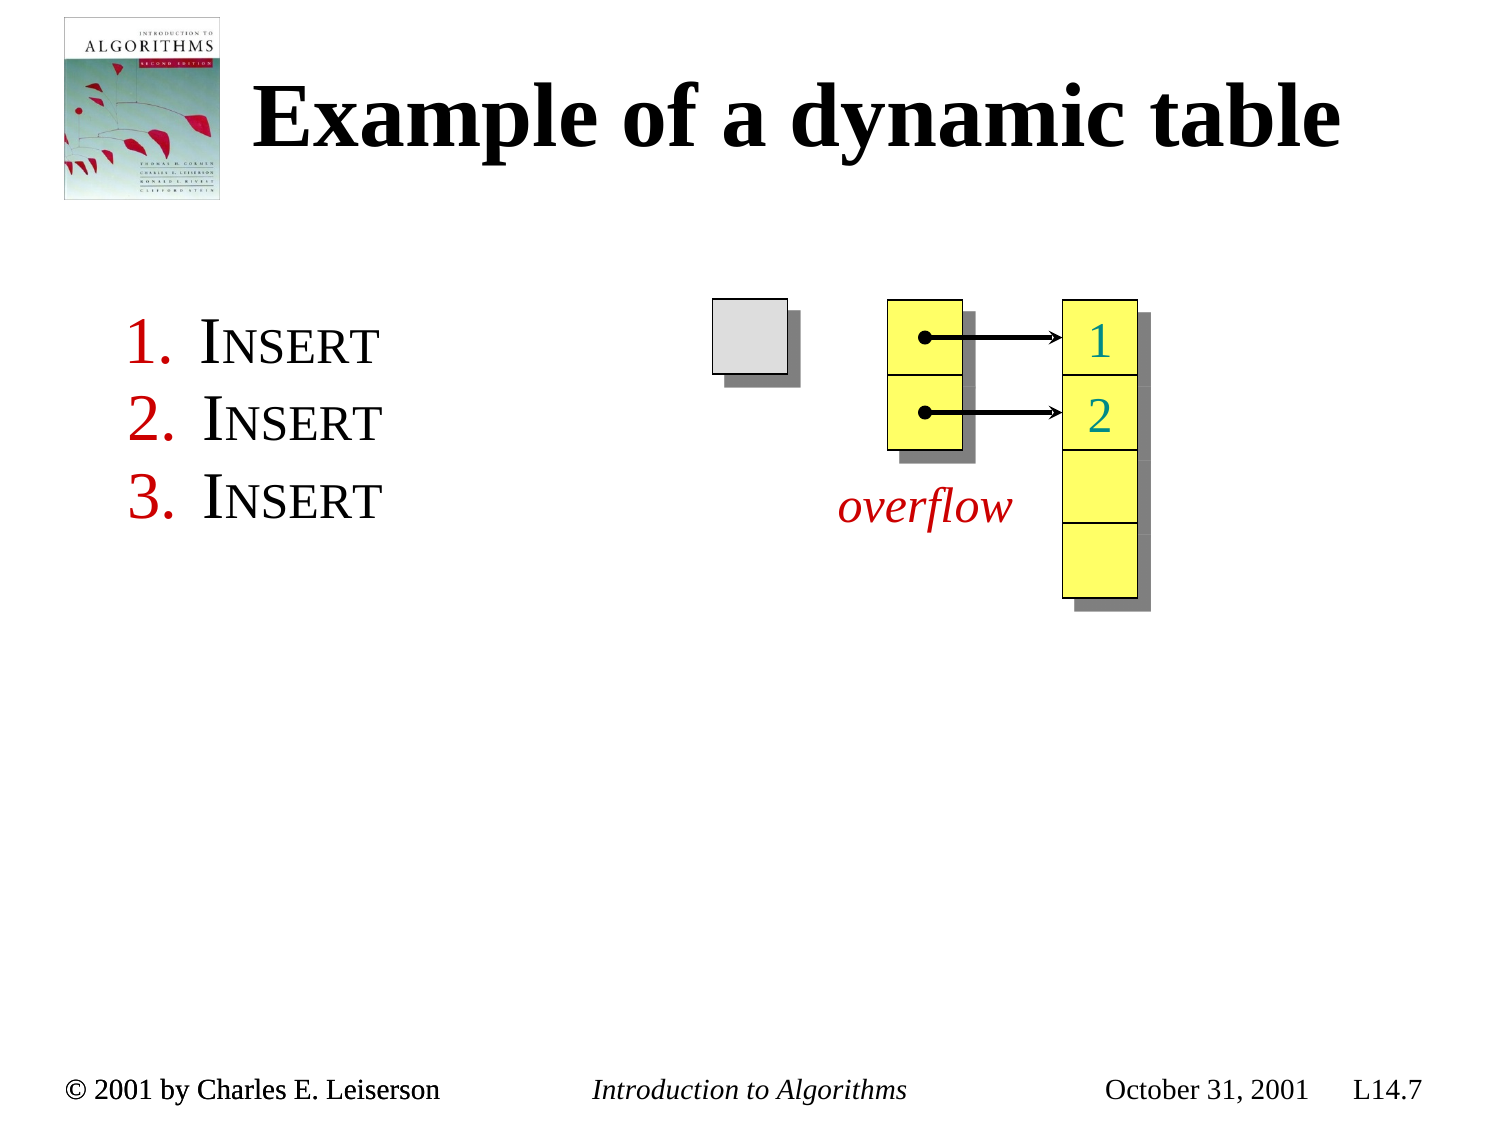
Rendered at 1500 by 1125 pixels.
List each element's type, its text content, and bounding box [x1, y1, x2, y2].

text_box 2 [1062, 376, 1138, 451]
title Example of a dynamic table [237, 24, 1475, 213]
picture [64, 17, 220, 200]
text_box Introduction to Algorithms [577, 1062, 923, 1113]
text_box [712, 298, 788, 374]
text_box 1 [1062, 299, 1138, 376]
text_box INSERT [112, 366, 398, 443]
text_box [1062, 451, 1138, 598]
text_box [887, 299, 963, 451]
text_box INSERT [109, 289, 395, 385]
text_box October 31, 2001 L14.<number> [982, 1062, 1438, 1113]
text_box overflow [822, 464, 1028, 540]
text_box INSERT [112, 443, 398, 540]
